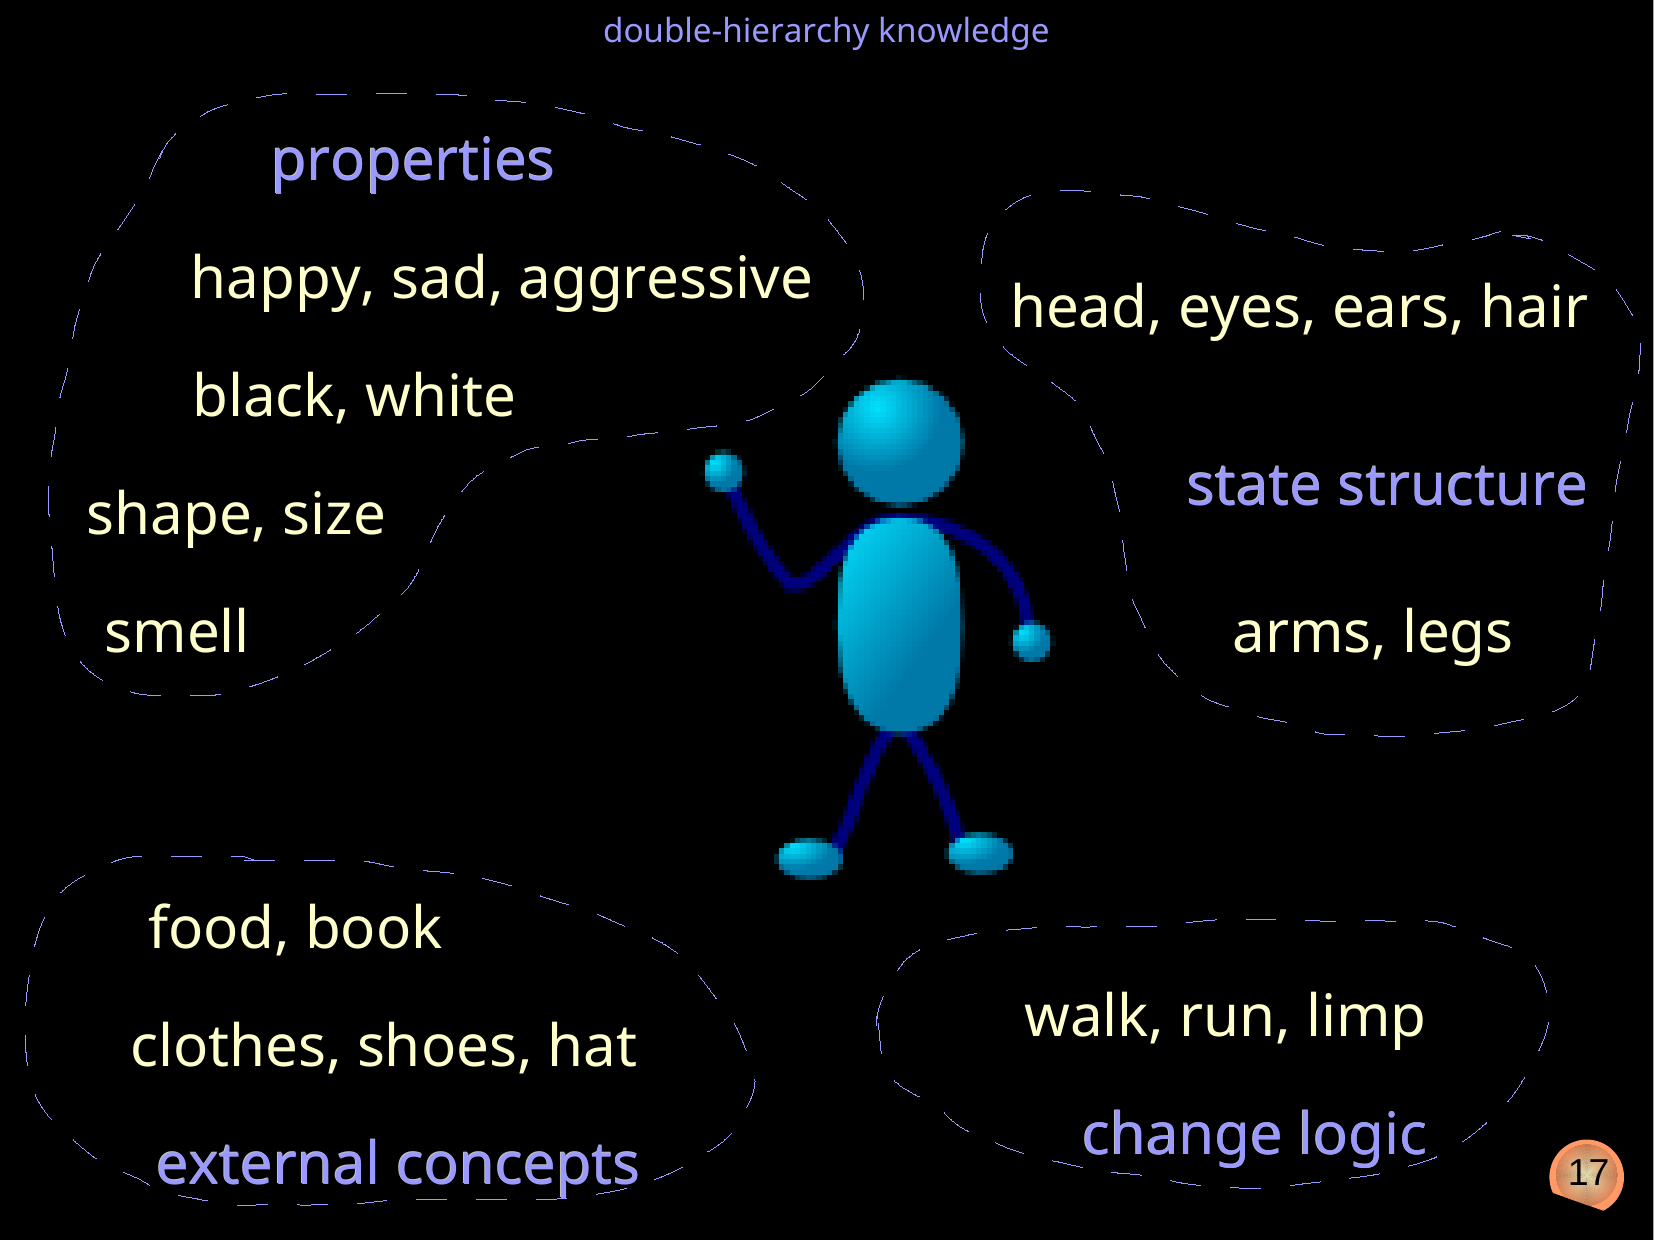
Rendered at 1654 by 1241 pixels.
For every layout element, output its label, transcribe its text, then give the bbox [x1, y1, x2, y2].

text_box food, book [59, 885, 532, 975]
text_box clothes, shoes, hat [29, 1003, 739, 1093]
text_box external concepts [147, 1122, 650, 1211]
text_box cybop (cybernetics oriented programming) [1558, 1147, 1615, 1204]
text_box arms, legs [1152, 590, 1595, 680]
text_box smell [59, 590, 296, 680]
text_box state structure [1181, 442, 1595, 532]
text_box happy, sad, aggressive [147, 236, 857, 325]
text_box change logic [1062, 1092, 1447, 1182]
text_box cyboi interpreter [1563, 1151, 1611, 1199]
text_box double-hierarchy knowledge [0, 0, 1654, 60]
text_box shape, size [59, 472, 414, 562]
text_box head, eyes, ears, hair [974, 265, 1625, 355]
picture [620, 354, 1152, 886]
text_box properties [177, 118, 650, 207]
text_box walk, run, limp [915, 974, 1536, 1063]
text_box black, white [59, 354, 620, 443]
